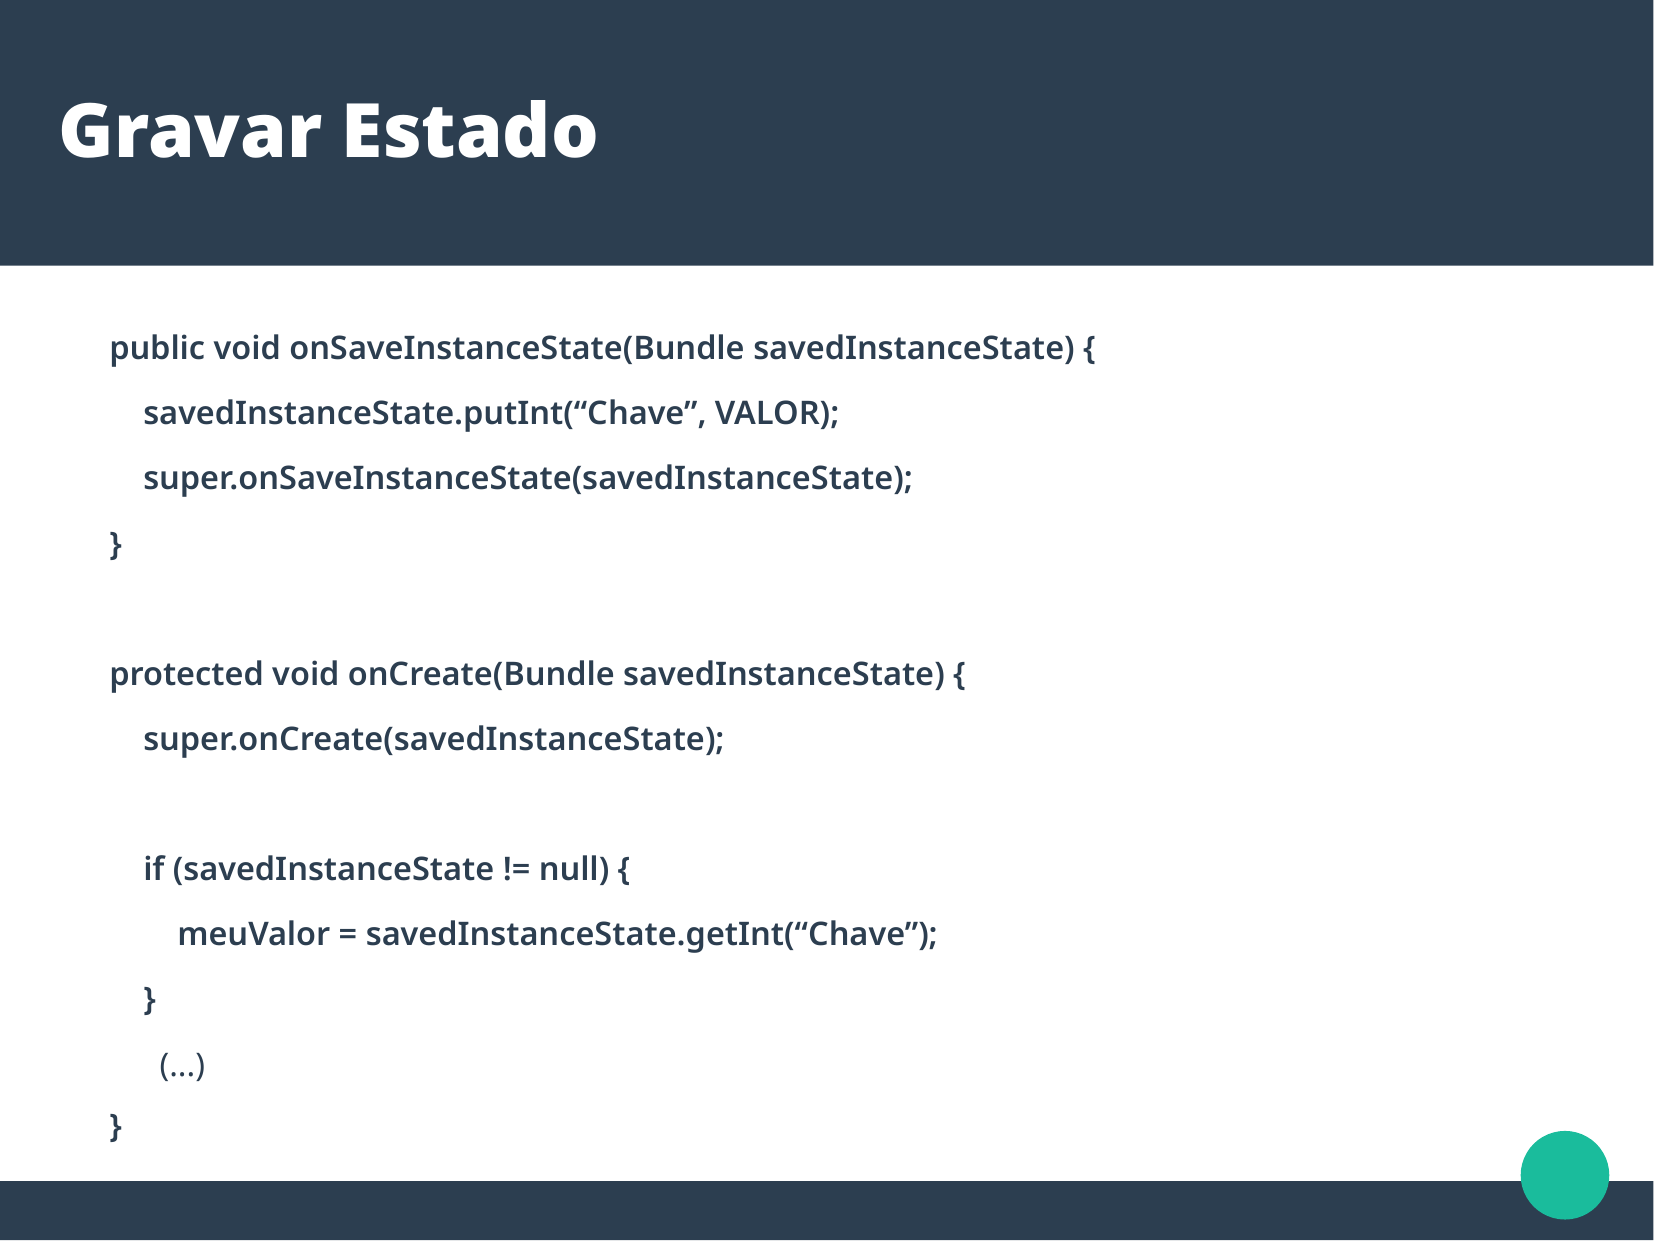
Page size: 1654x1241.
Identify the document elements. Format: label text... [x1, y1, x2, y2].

title Gravar Estado [59, 49, 1595, 207]
list public void onSaveInstanceState(Bundle savedInstanceState) { savedInstanceState.putInt(“Chave”, VALOR); super.onSaveInstanceState(savedInstanceState); } protected void onCreate(Bundle savedInstanceState) { super.onCreate(savedInstanceState); if (savedInstanceState != null) { meuValor = savedInstanceState.getInt(“Chave”); } (...) } [59, 324, 1595, 1152]
